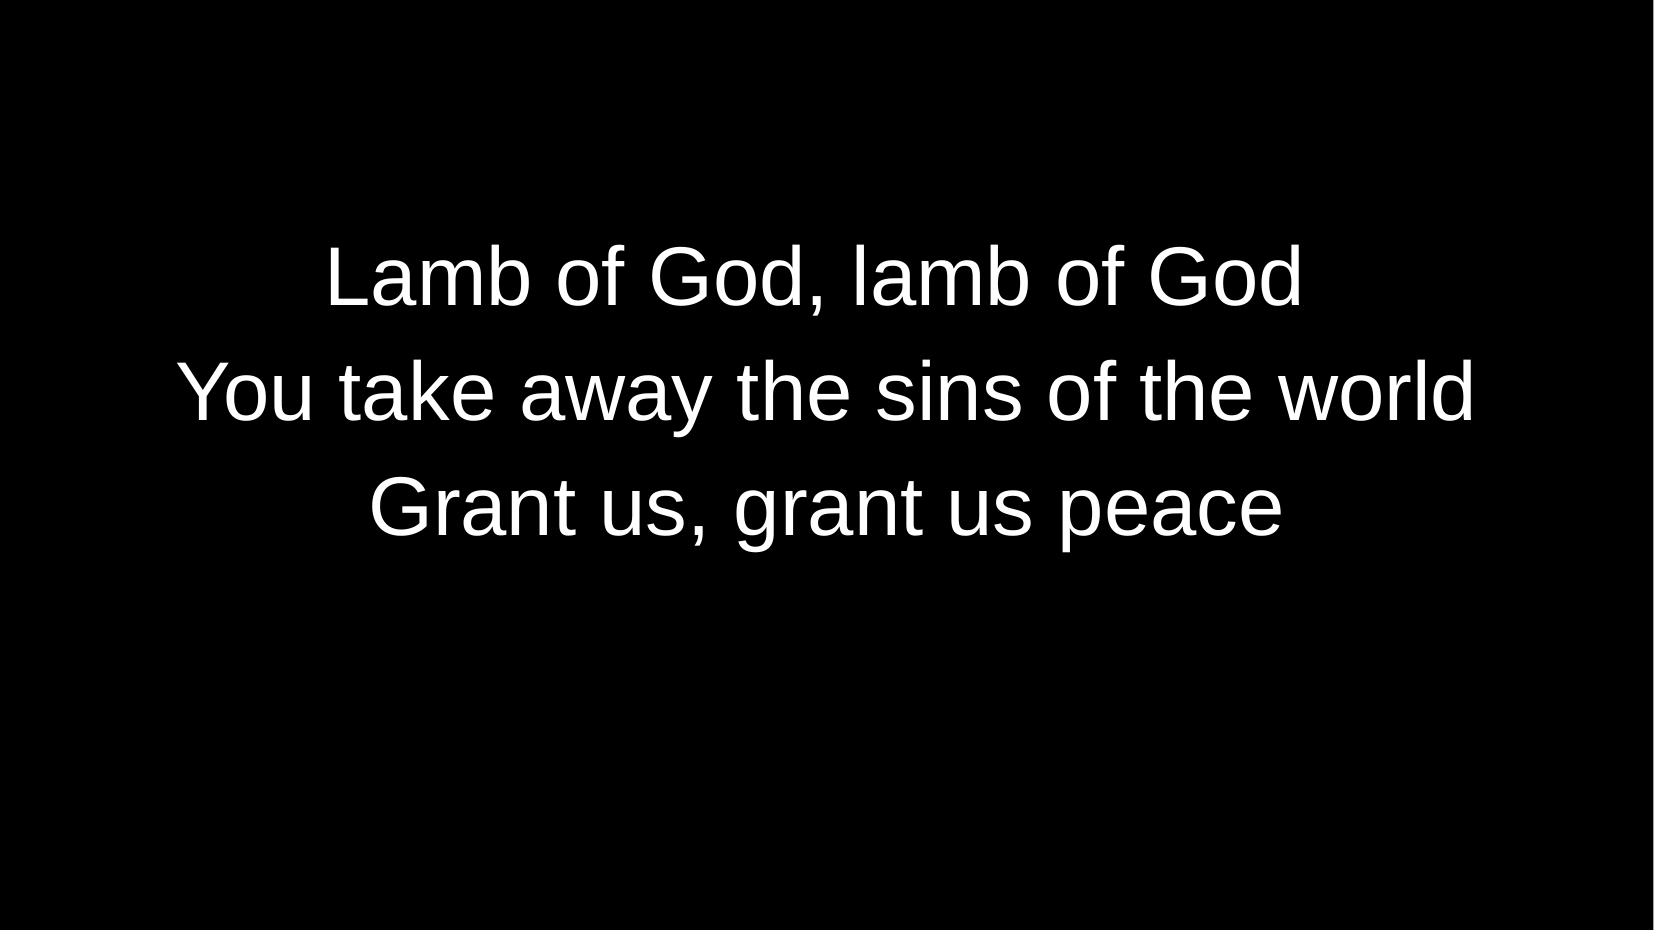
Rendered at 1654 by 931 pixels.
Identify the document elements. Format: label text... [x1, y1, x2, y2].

list Lamb of God, lamb of God You take away the sins of the world Grant us, grant us peace [0, 230, 1654, 931]
